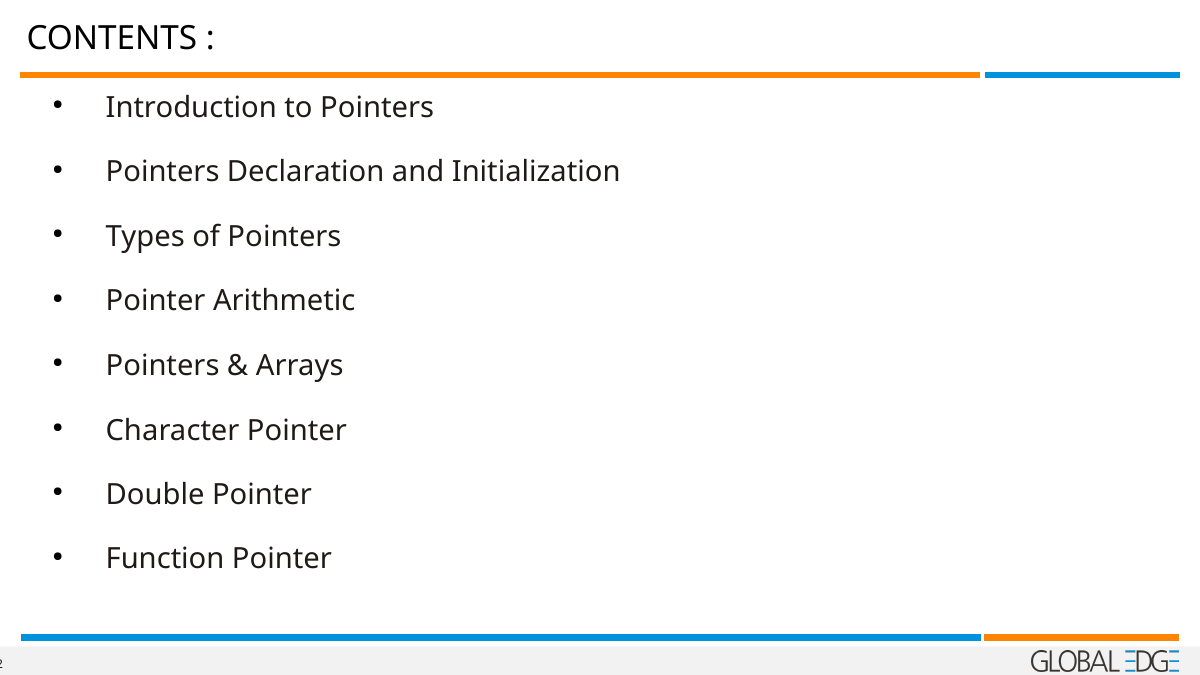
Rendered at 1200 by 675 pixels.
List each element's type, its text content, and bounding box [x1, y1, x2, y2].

title CONTENTS : [6, 9, 1082, 63]
picture [1031, 650, 1179, 672]
list Introduction to Pointers Pointers Declaration and Initialization Types of Pointers Pointer Arithmetic Pointers & Arrays Character Pointer Double Pointer Function Pointer [23, 82, 1183, 623]
